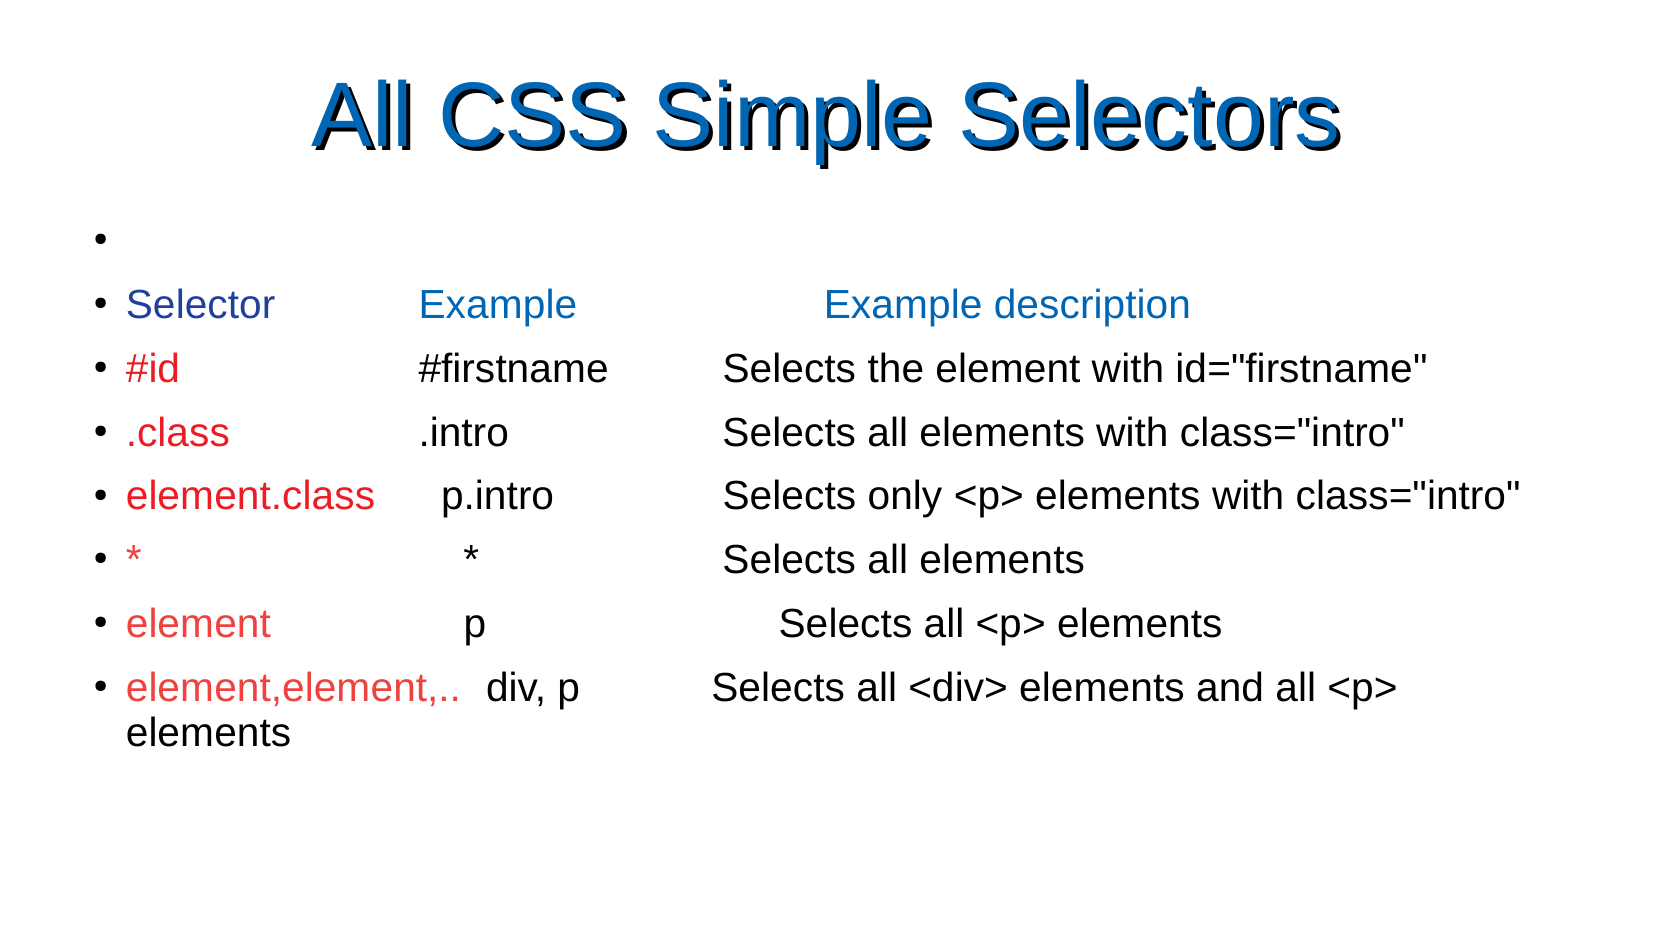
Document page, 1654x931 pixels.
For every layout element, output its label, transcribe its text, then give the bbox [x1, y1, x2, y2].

title All CSS Simple Selectors [82, 37, 1571, 193]
list Selector Example Example description #id #firstname Selects the element with id="firstname" .class .intro Selects all elements with class="intro" element.class p.intro Selects only <p> elements with class="intro" * * Selects all elements element p Selects all <p> elements element,element,.. div, p Selects all <div> elements and all <p> elements [82, 217, 1571, 758]
